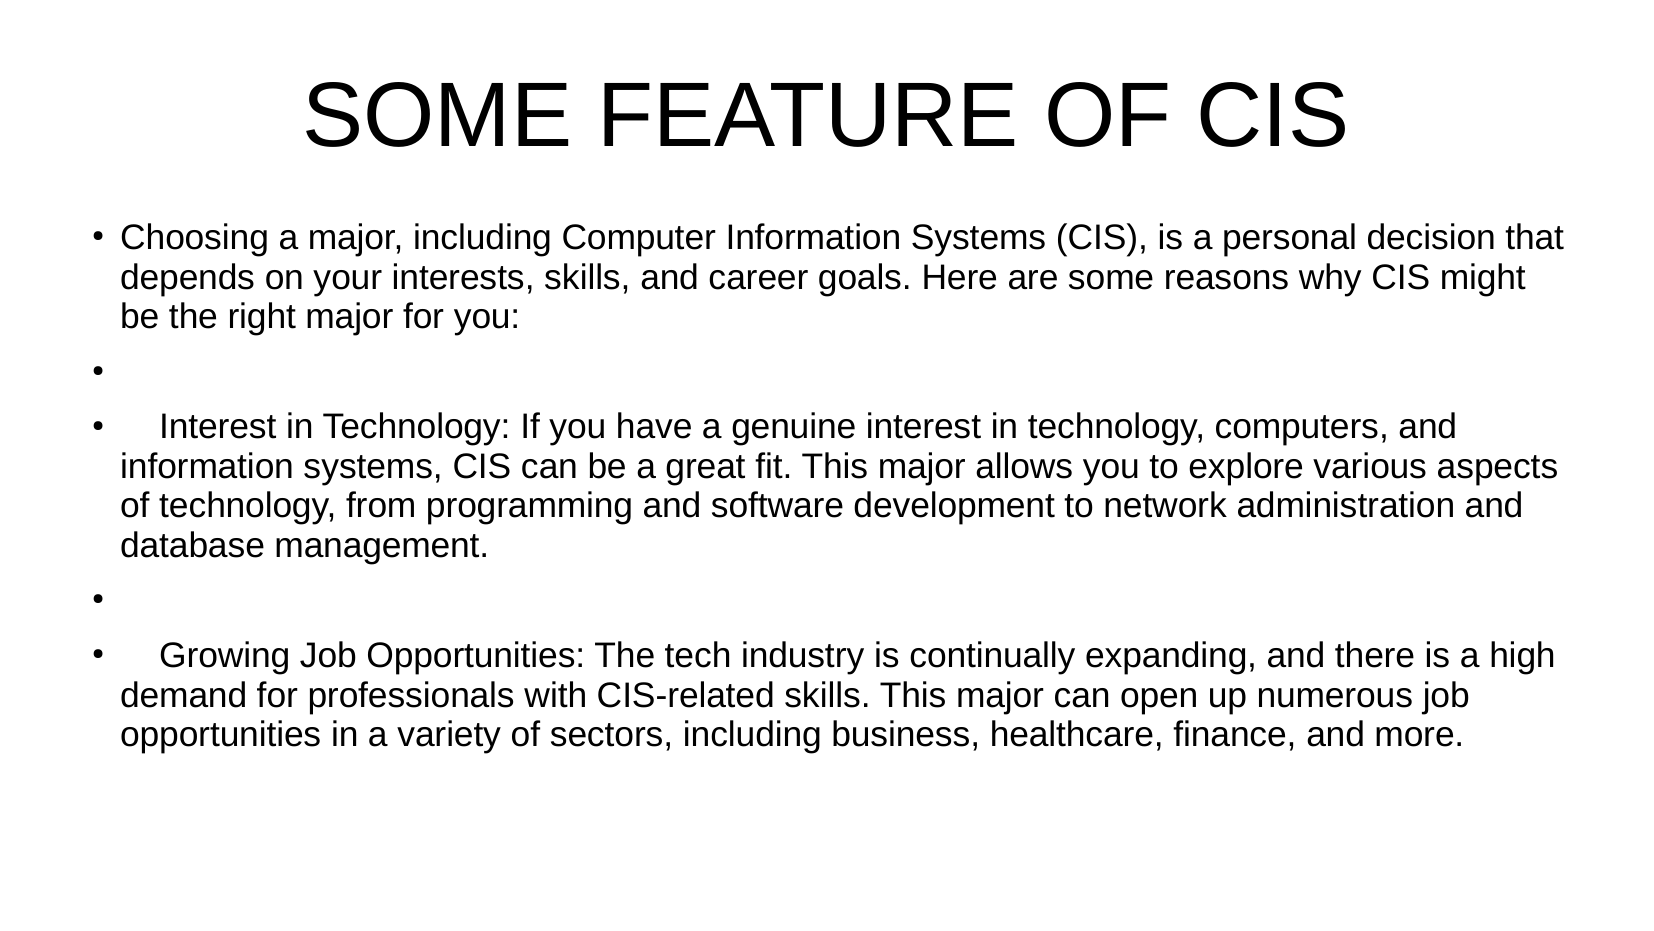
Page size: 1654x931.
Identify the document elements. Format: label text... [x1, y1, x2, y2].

title SOME FEATURE OF CIS [82, 37, 1571, 193]
list Choosing a major, including Computer Information Systems (CIS), is a personal decision that depends on your interests, skills, and career goals. Here are some reasons why CIS might be the right major for you: Interest in Technology: If you have a genuine interest in technology, computers, and information systems, CIS can be a great fit. This major allows you to explore various aspects of technology, from programming and software development to network administration and database management. Growing Job Opportunities: The tech industry is continually expanding, and there is a high demand for professionals with CIS-related skills. This major can open up numerous job opportunities in a variety of sectors, including business, healthcare, finance, and more. [82, 217, 1571, 758]
